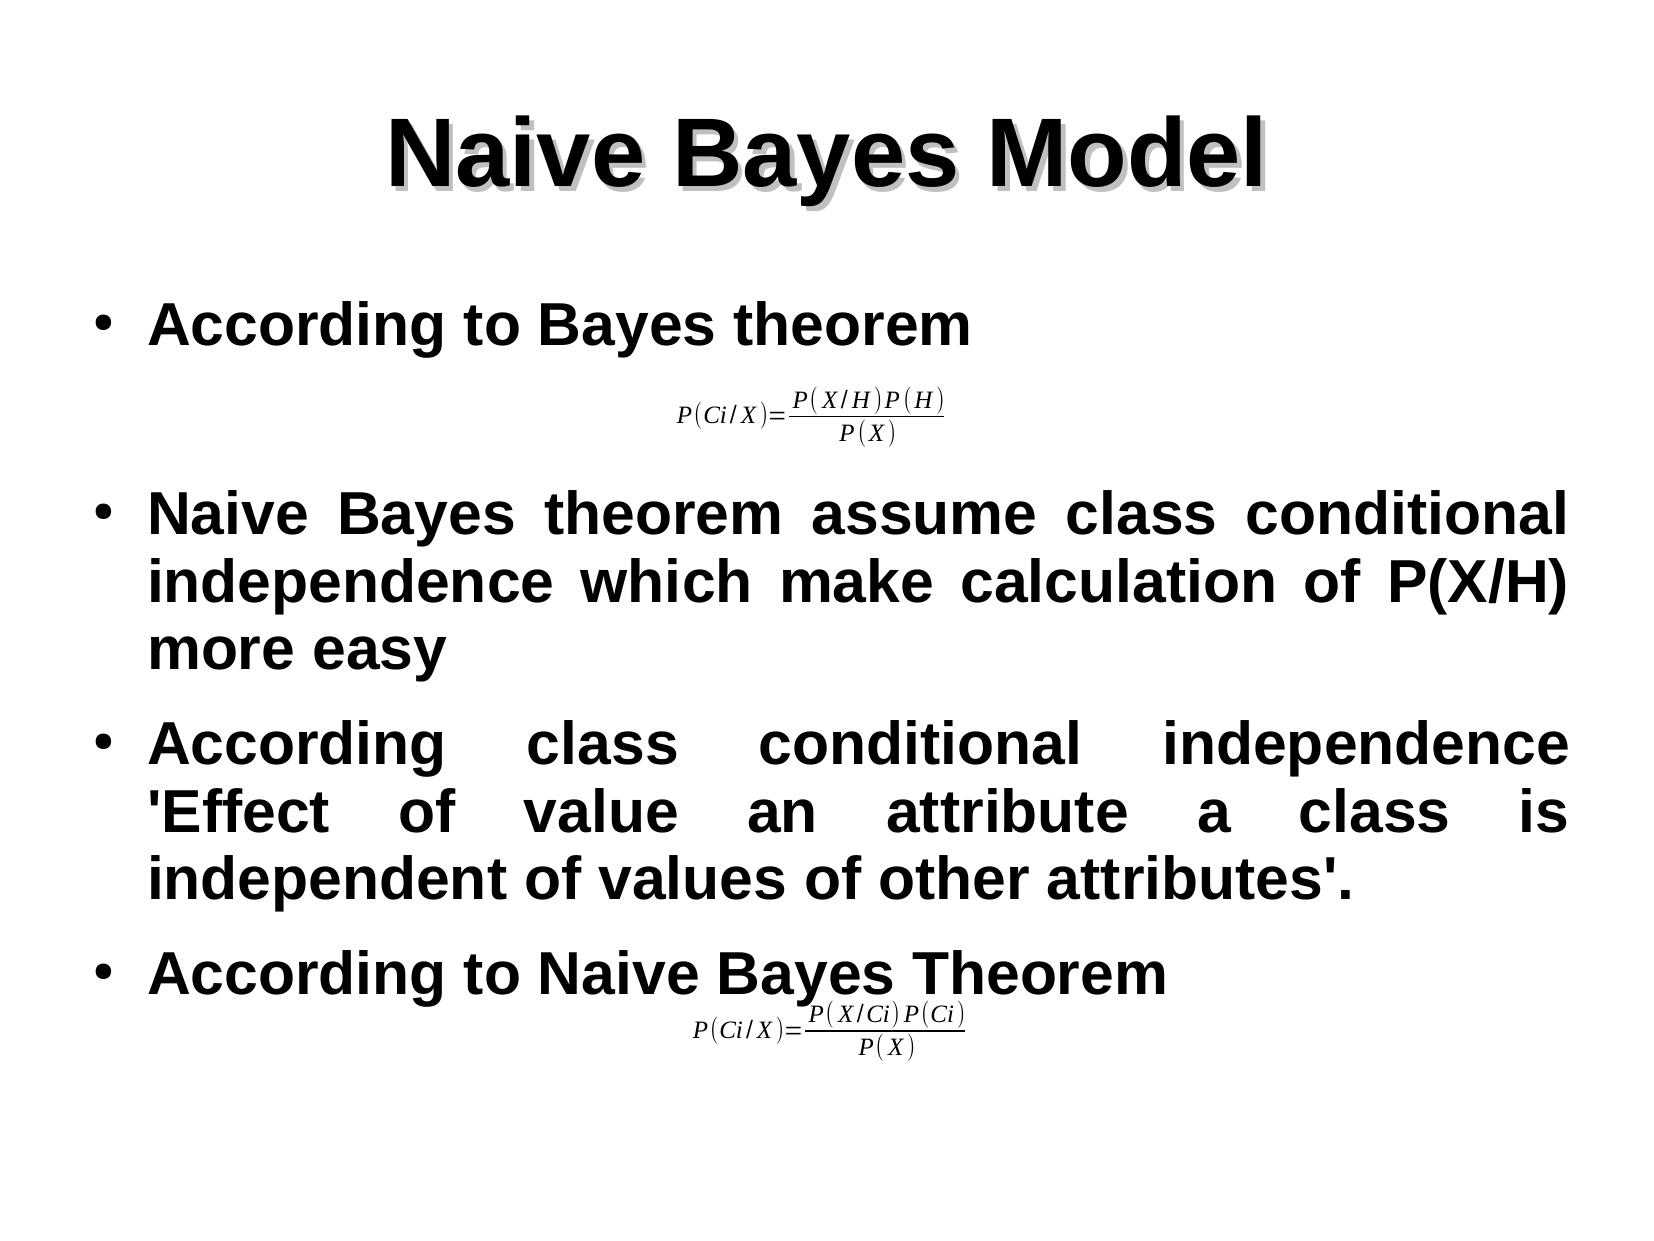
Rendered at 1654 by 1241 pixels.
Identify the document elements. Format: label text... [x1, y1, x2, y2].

list According to Bayes theorem Naive Bayes theorem assume class conditional independence which make calculation of P(X/H) more easy According class conditional independence 'Effect of value an attribute a class is independent of values of other attributes'. According to Naive Bayes Theorem [82, 290, 1571, 1010]
chart [685, 999, 973, 1063]
chart [668, 384, 952, 449]
title Naive Bayes Model [82, 49, 1571, 257]
